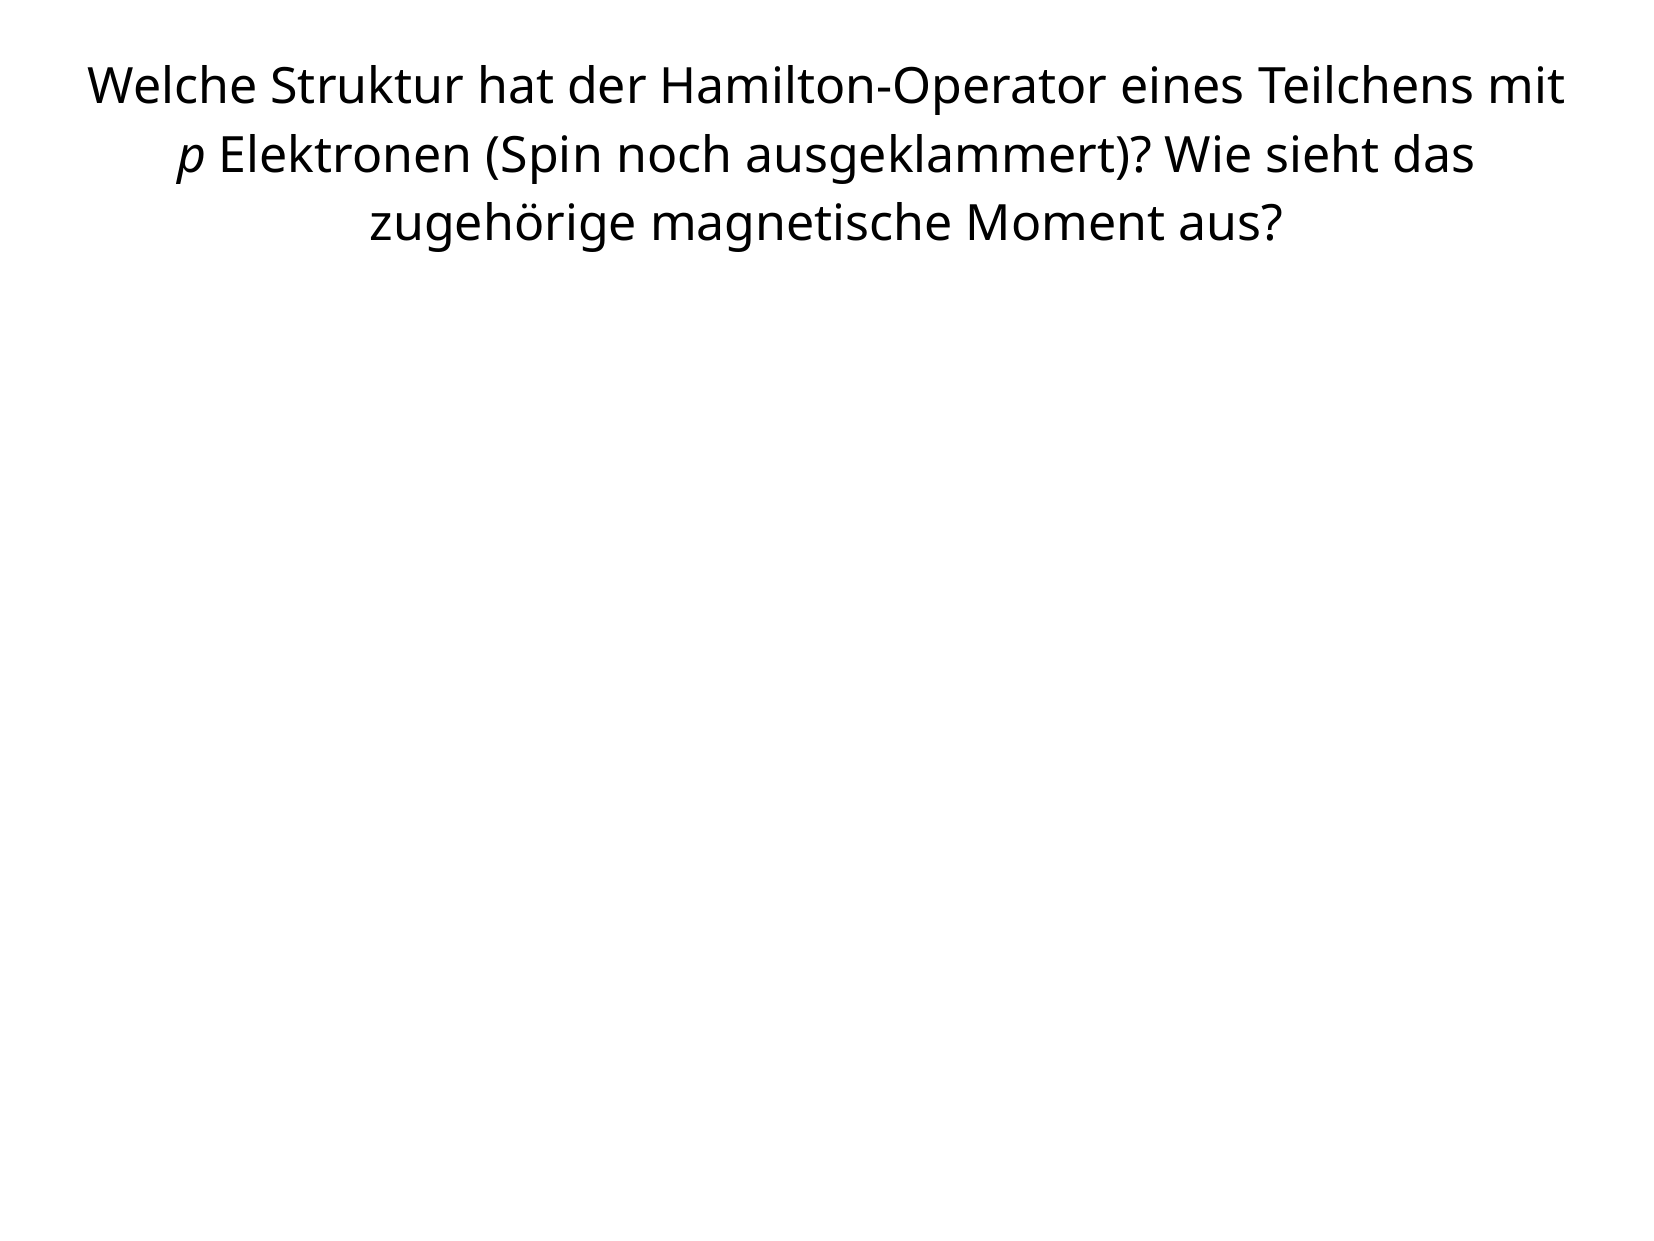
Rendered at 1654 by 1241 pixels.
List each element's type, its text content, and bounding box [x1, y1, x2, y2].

title Welche Struktur hat der Hamilton-Operator eines Teilchens mit p Elektronen (Spin noch ausgeklammert)? Wie sieht das zugehörige magnetische Moment aus? [82, 49, 1571, 257]
